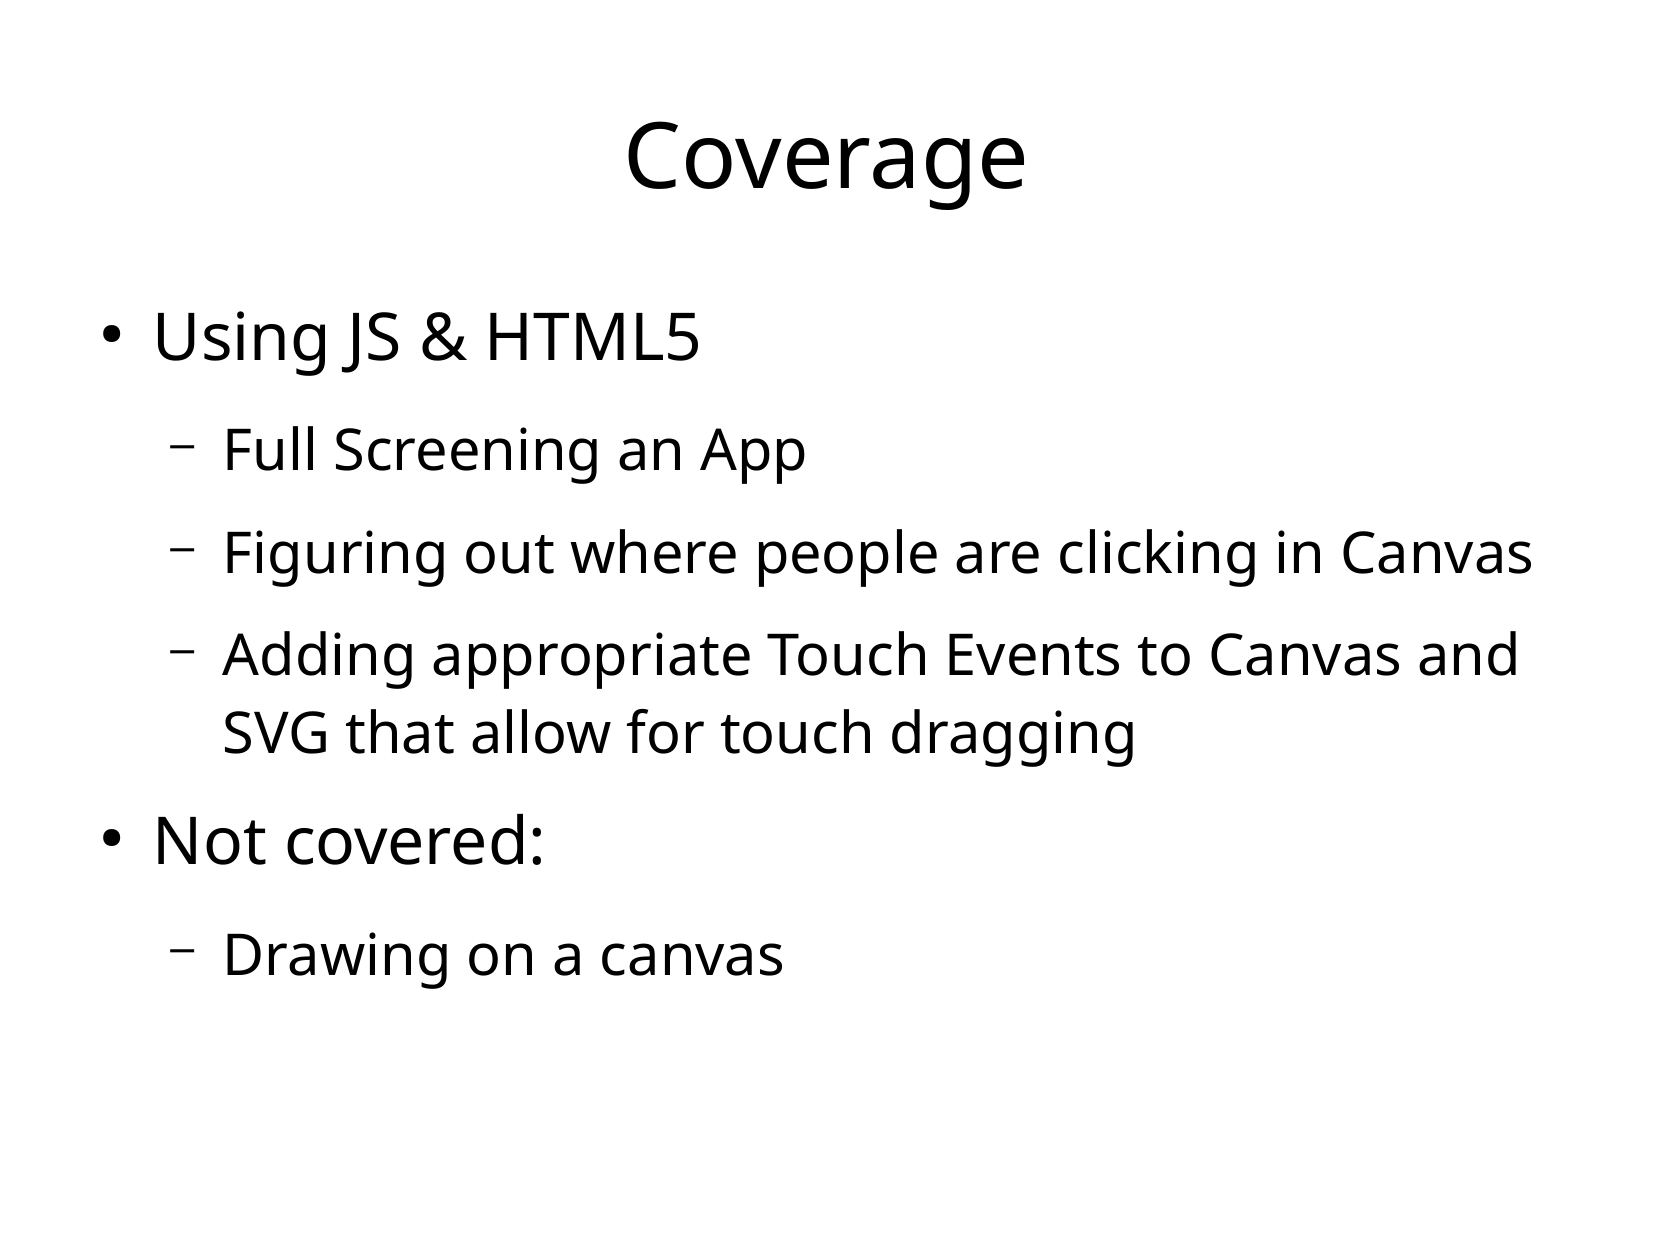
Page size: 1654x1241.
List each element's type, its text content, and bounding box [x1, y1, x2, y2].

list Using JS & HTML5 Full Screening an App Figuring out where people are clicking in Canvas Adding appropriate Touch Events to Canvas and SVG that allow for touch dragging Not covered: Drawing on a canvas [82, 290, 1538, 1010]
title Coverage [82, 49, 1571, 257]
